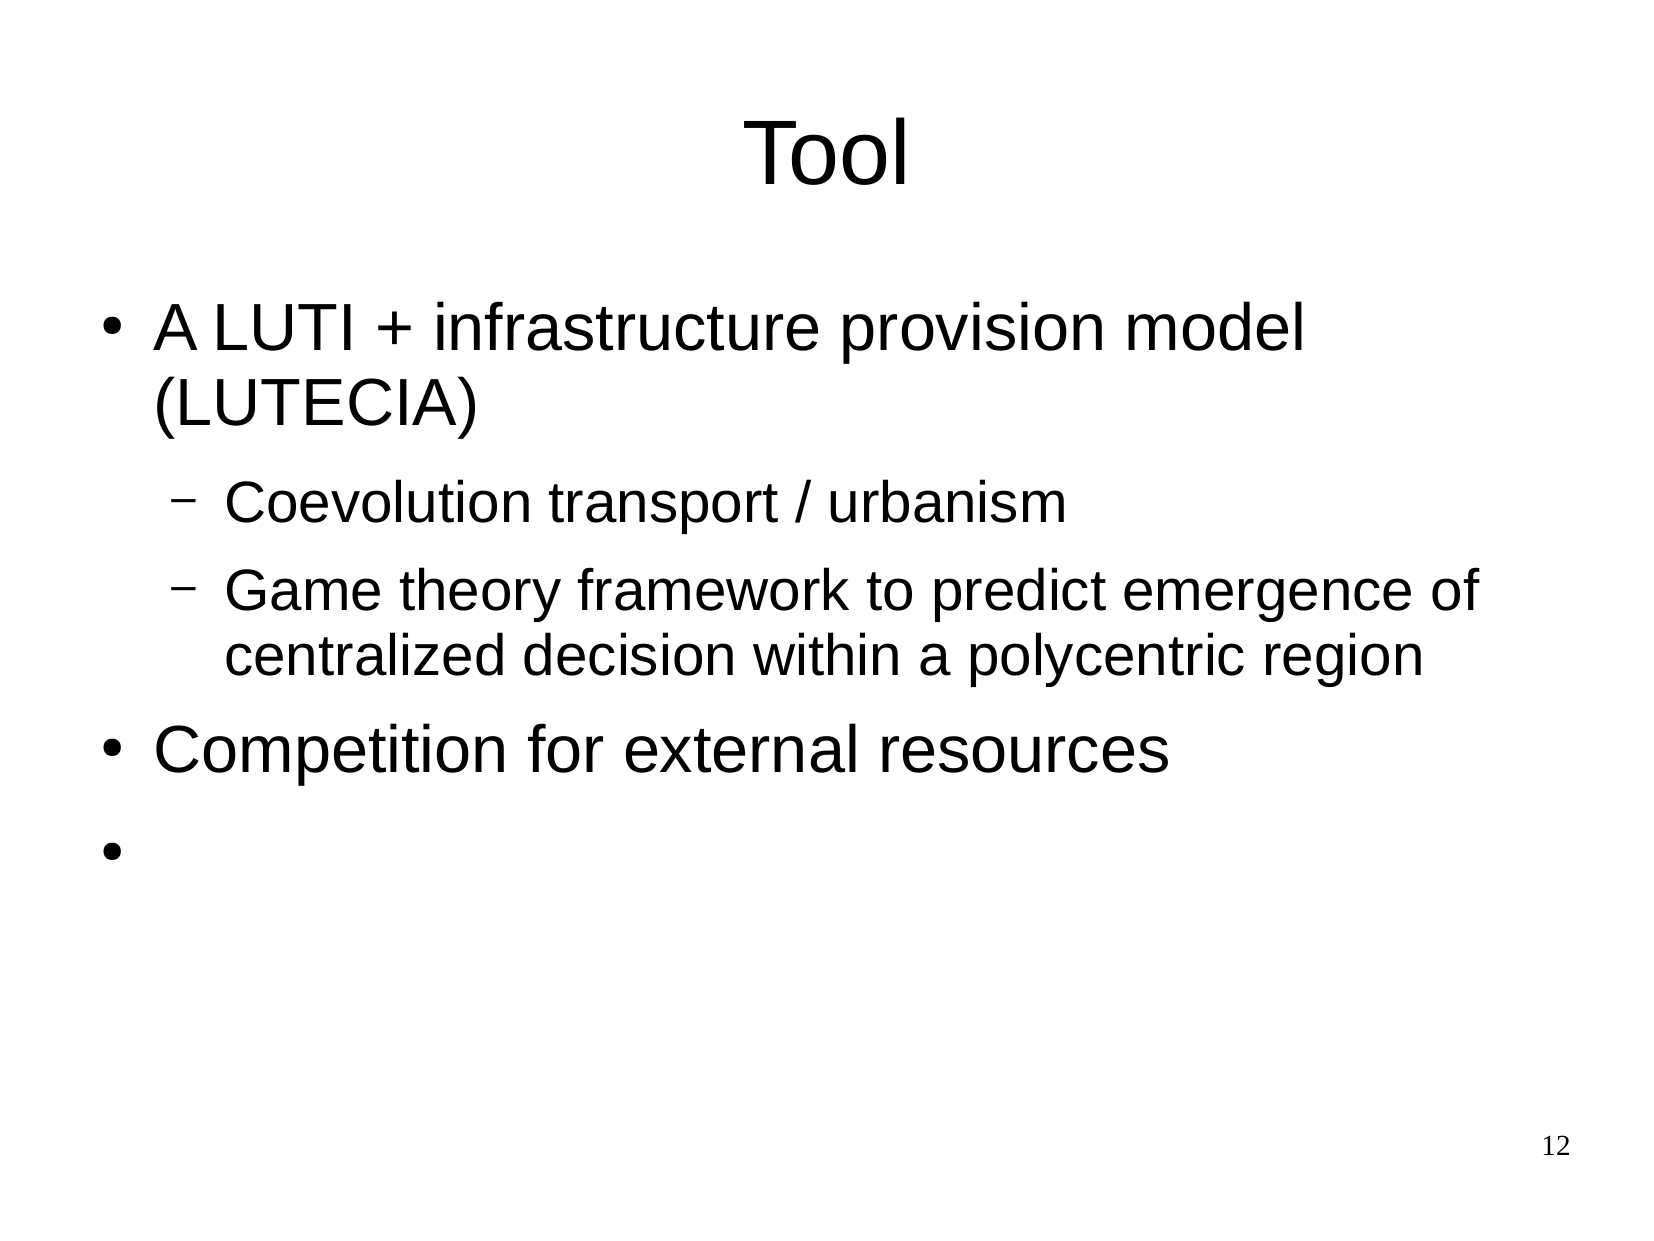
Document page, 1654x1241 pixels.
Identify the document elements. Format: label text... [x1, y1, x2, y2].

title Tool [82, 49, 1571, 257]
list A LUTI + infrastructure provision model (LUTECIA) Coevolution transport / urbanism Game theory framework to predict emergence of centralized decision within a polycentric region Competition for external resources [82, 290, 1538, 1010]
